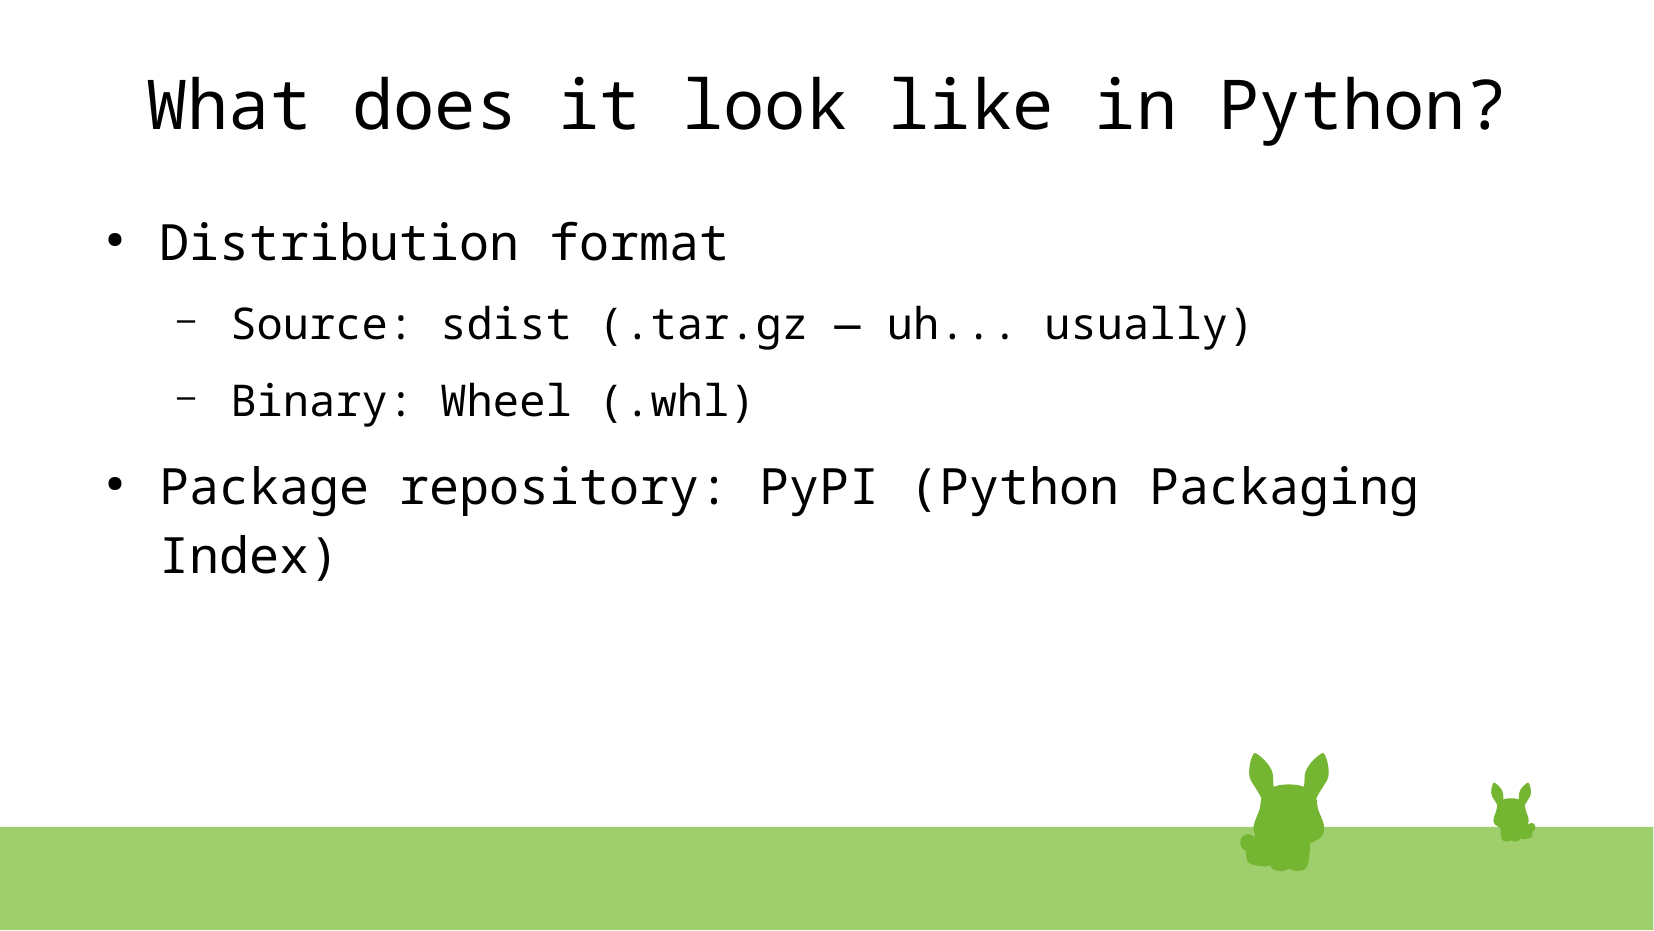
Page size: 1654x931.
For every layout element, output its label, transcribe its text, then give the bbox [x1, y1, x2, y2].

list Distribution format Source: sdist (.tar.gz — uh... usually) Binary: Wheel (.whl) Package repository: PyPI (Python Packaging Index) [88, 206, 1565, 739]
title What does it look like in Python? [88, 29, 1565, 178]
